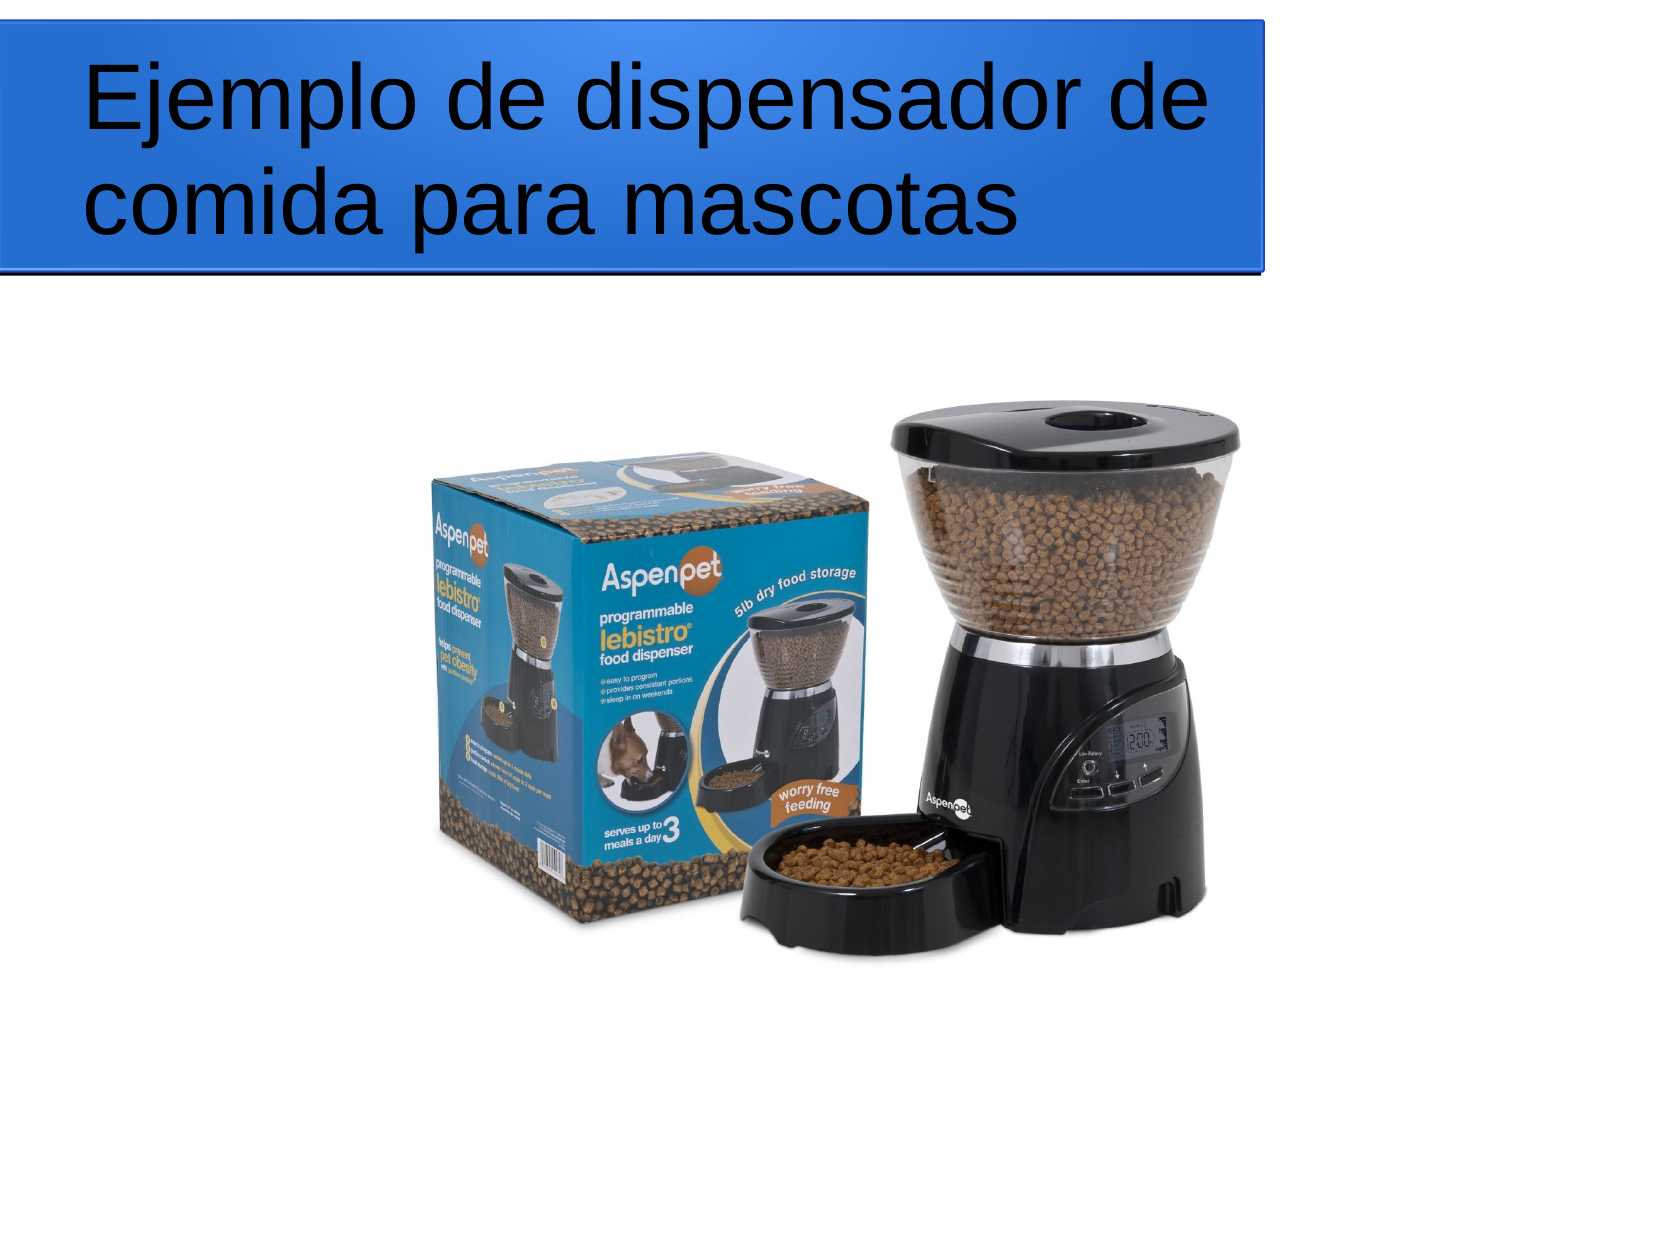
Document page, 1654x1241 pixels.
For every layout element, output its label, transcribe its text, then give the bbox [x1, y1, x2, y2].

title Ejemplo de dispensador de comida para mascotas [82, 45, 1235, 254]
picture [355, 299, 1299, 1019]
